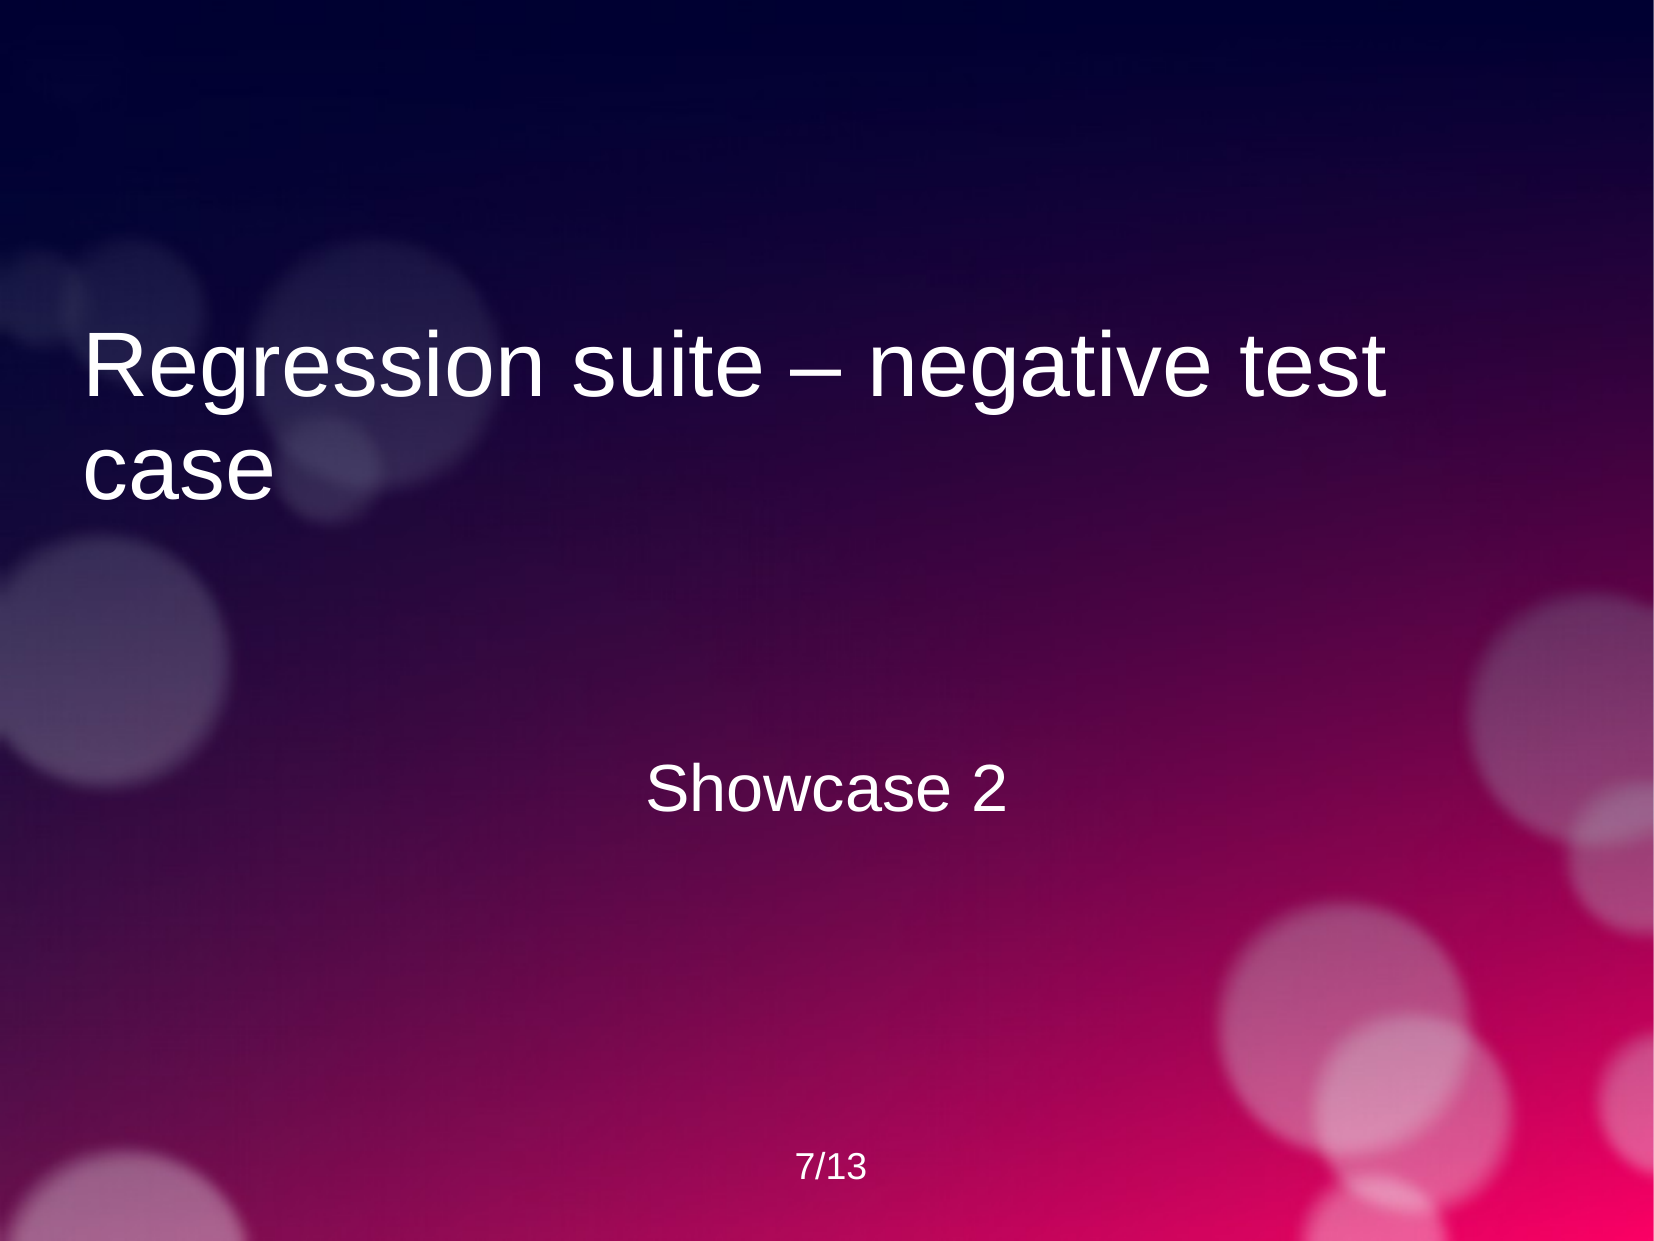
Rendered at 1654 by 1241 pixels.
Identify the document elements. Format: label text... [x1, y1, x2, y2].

picture [0, 0, 1654, 1241]
text_box <number>/13 [516, 1137, 1146, 1208]
title Regression suite – negative test case [82, 312, 1571, 520]
subtitle Showcase 2 [82, 566, 1571, 1010]
